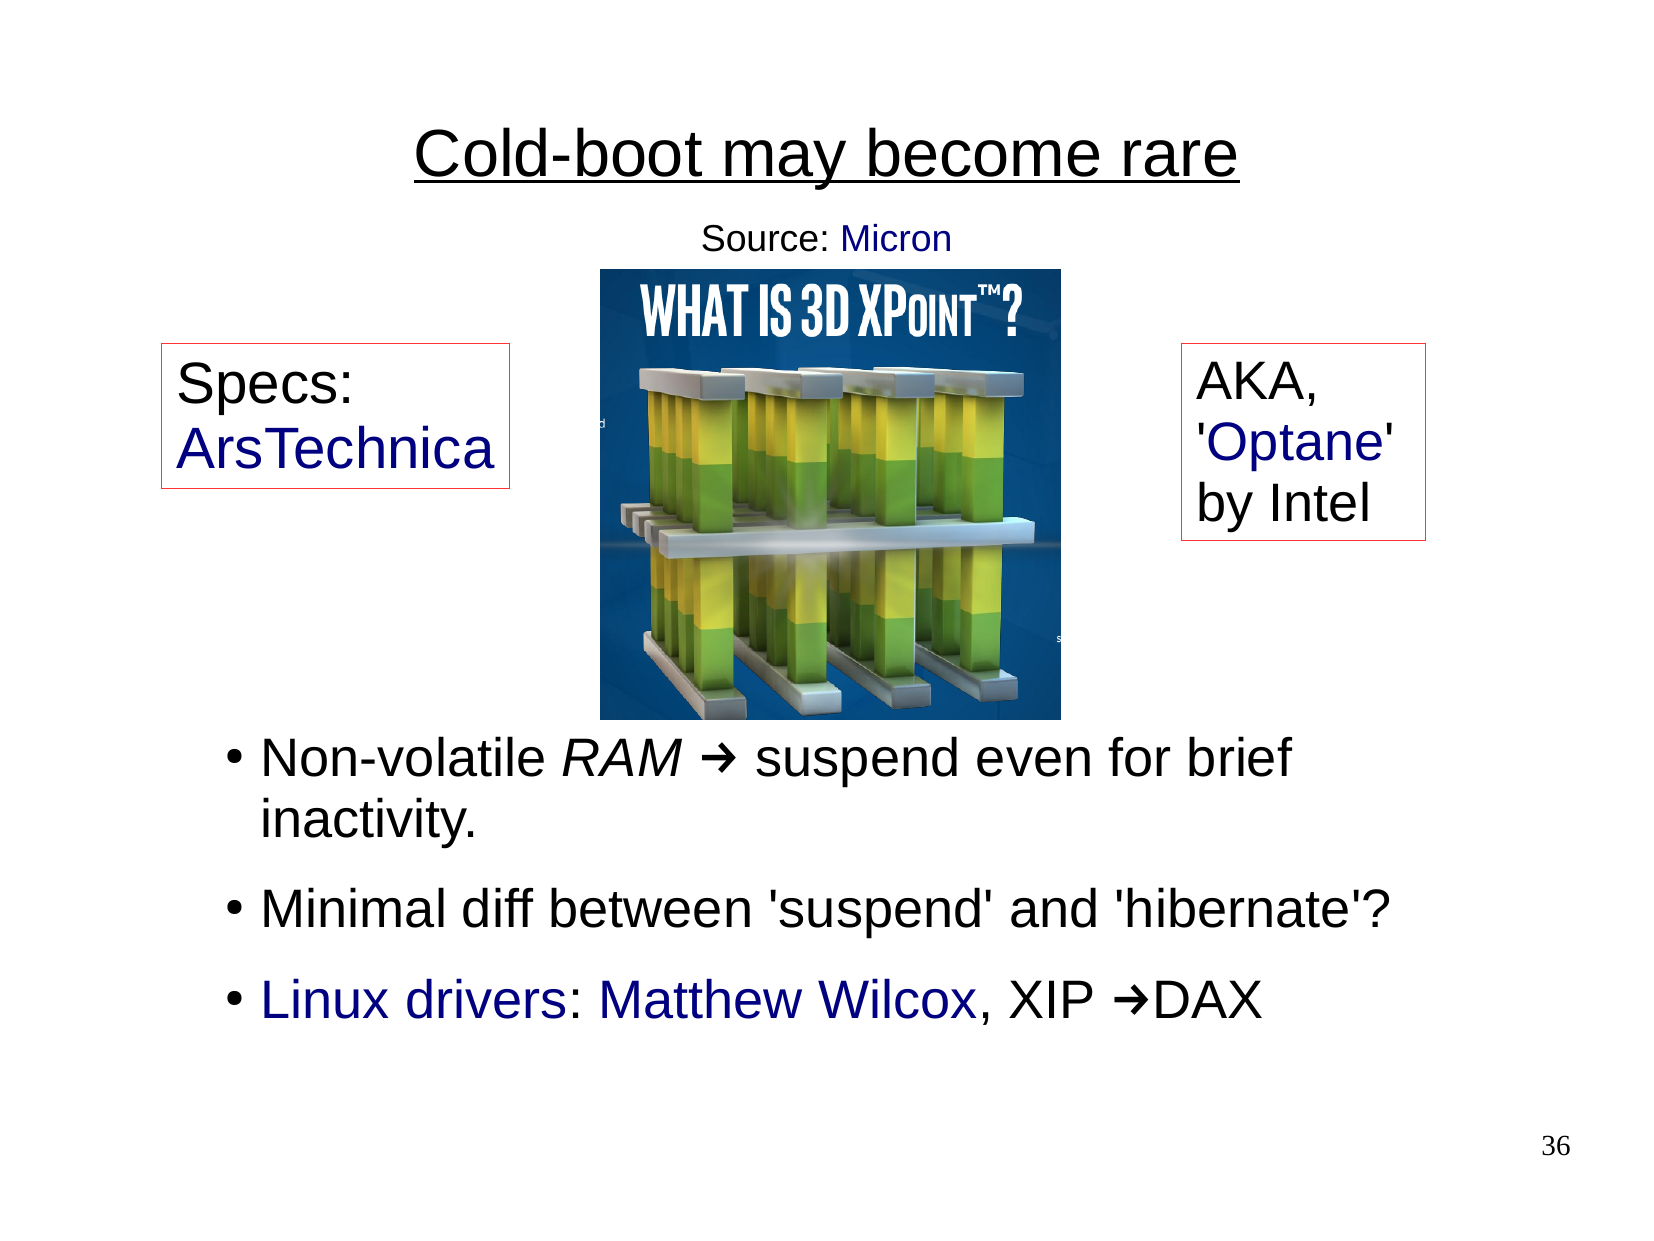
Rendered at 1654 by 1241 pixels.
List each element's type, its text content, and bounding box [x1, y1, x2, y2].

picture [600, 269, 1061, 720]
text_box Source: Micron [686, 210, 968, 267]
title Cold-boot may become rare [82, 49, 1571, 257]
text_box Non-volatile RAM  suspend even for brief inactivity. Minimal diff between 'suspend' and 'hibernate'? Linux drivers: Matthew Wilcox, XIP DAX [210, 720, 1531, 1116]
text_box Specs: ArsTechnica [161, 343, 510, 489]
text_box AKA, 'Optane' by Intel [1181, 343, 1426, 541]
